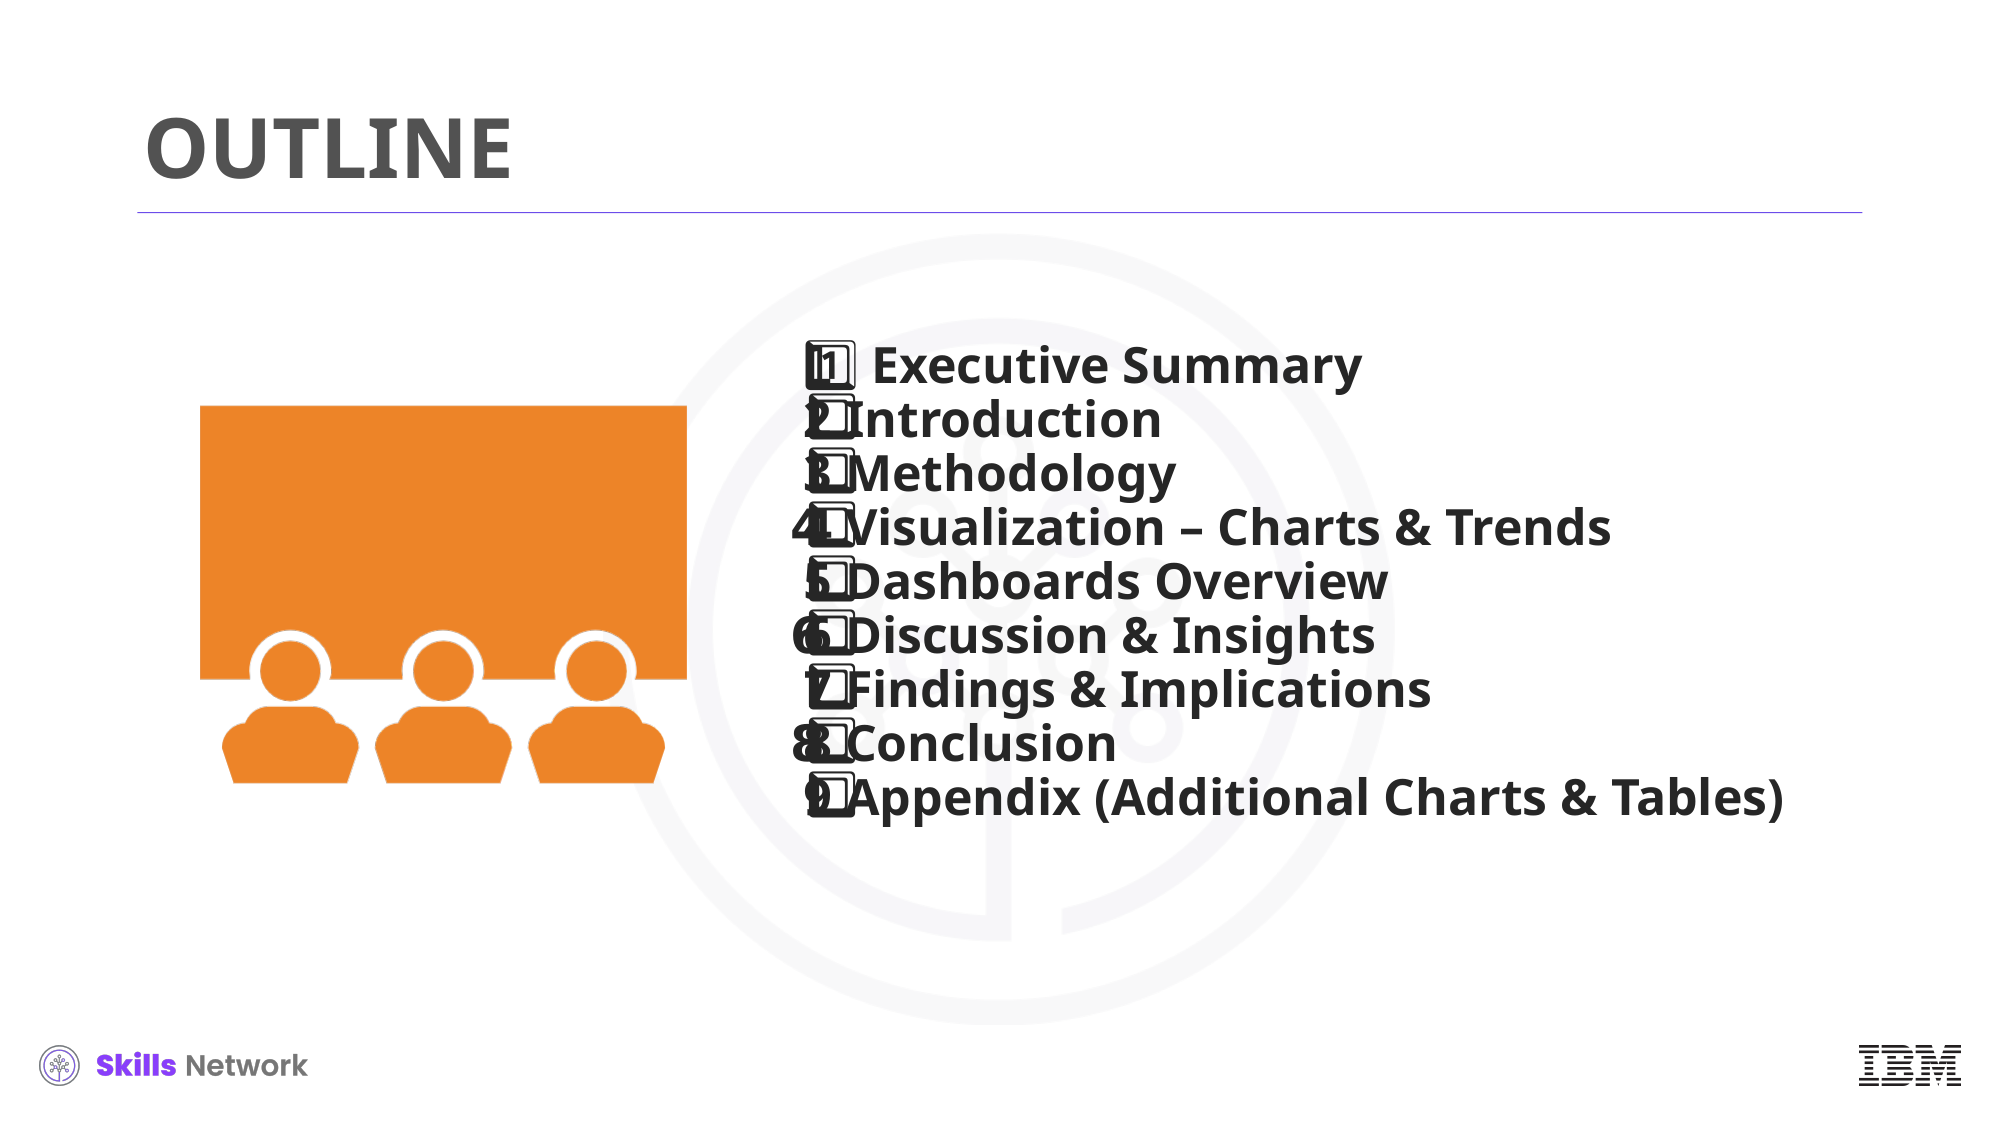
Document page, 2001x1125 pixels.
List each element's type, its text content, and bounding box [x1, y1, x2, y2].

text_box OUTLINE [128, 43, 1524, 261]
picture [39, 1045, 308, 1086]
picture [1859, 1045, 1961, 1086]
text_box 1️⃣ Executive Summary 2⃣ Introduction 3️⃣ Methodology 4️⃣ Visualization – Charts & Trends 5️⃣ Dashboards Overview 6️⃣ Discussion & Insights 7️⃣ Findings & Implications 8️⃣ Conclusion 9️⃣ Appendix (Additional Charts & Tables) [775, 332, 1811, 933]
picture [181, 332, 706, 857]
